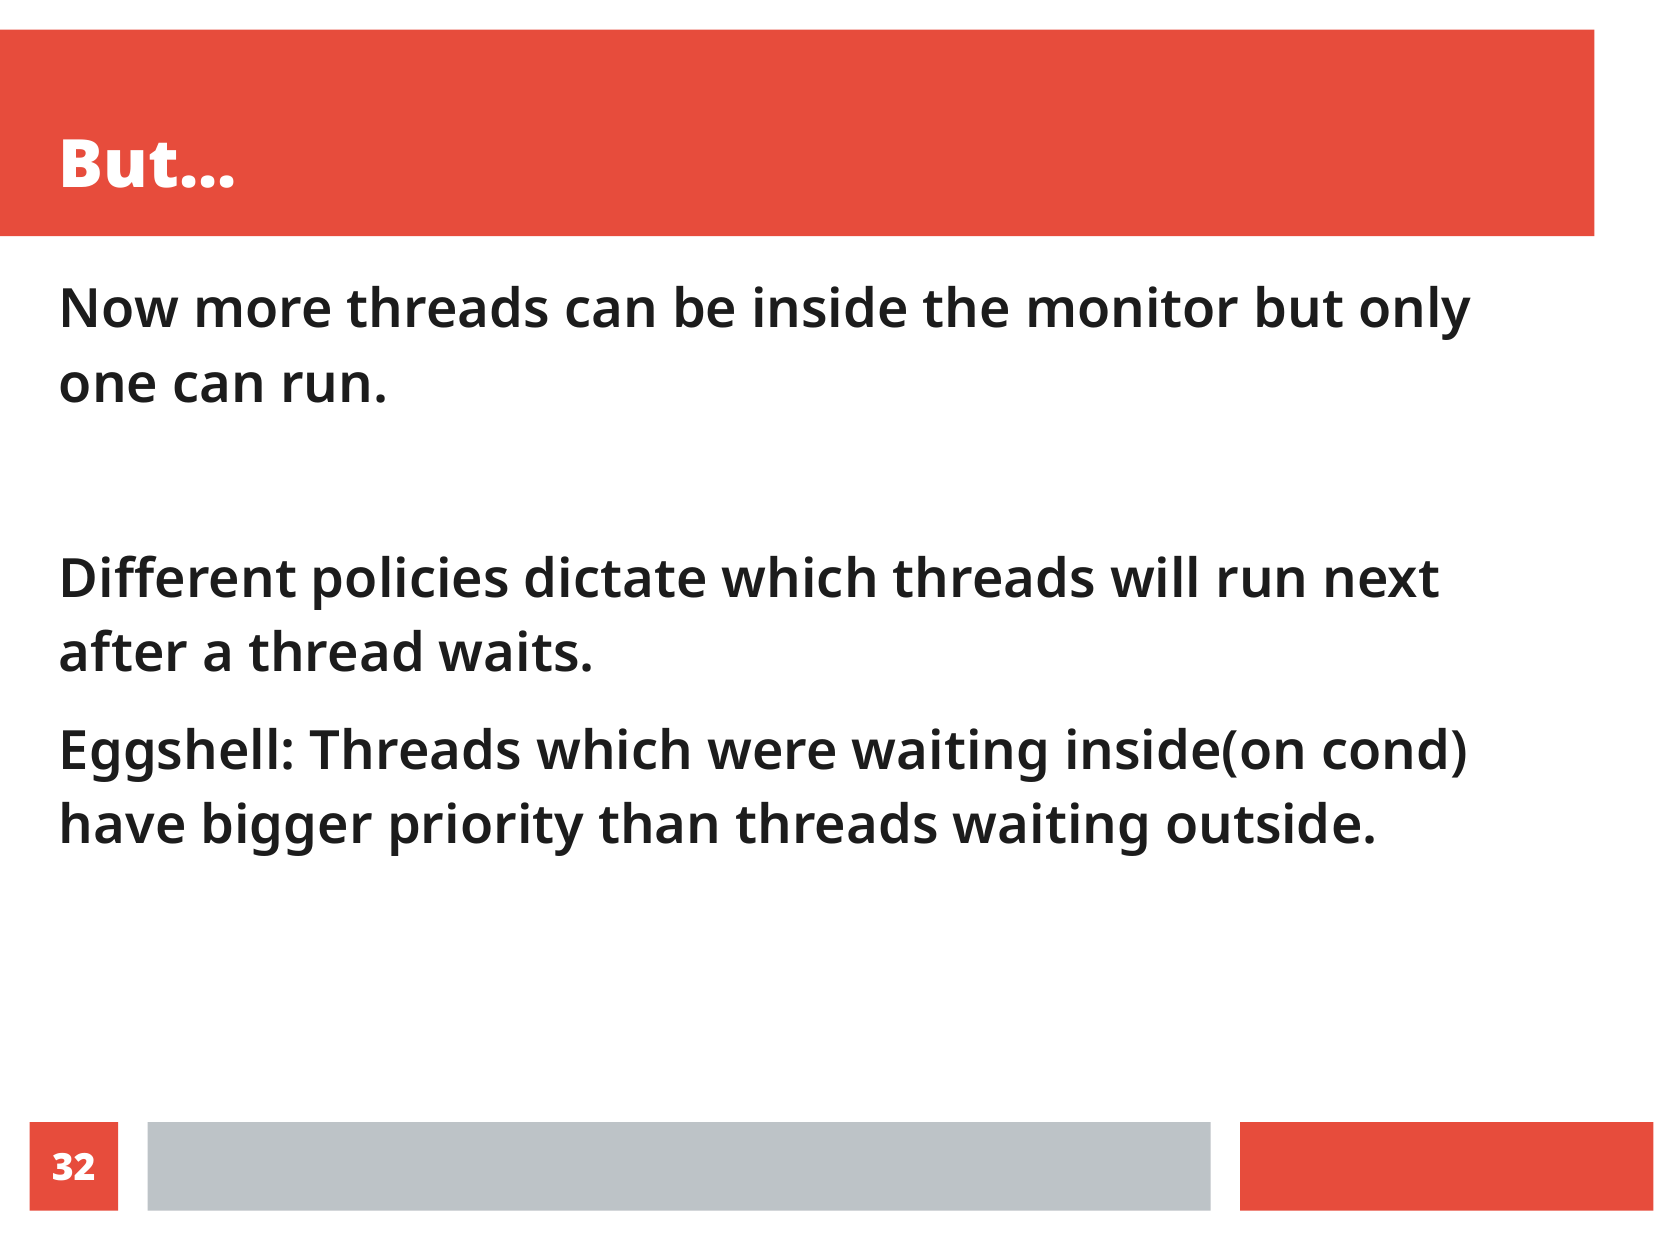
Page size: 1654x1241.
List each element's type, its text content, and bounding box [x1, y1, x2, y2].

title But... [59, 59, 1595, 207]
list Now more threads can be inside the monitor but only one can run. Different policies dictate which threads will run next after a thread waits. Eggshell: Threads which were waiting inside(on cond) have bigger priority than threads waiting outside. [59, 270, 1565, 1038]
